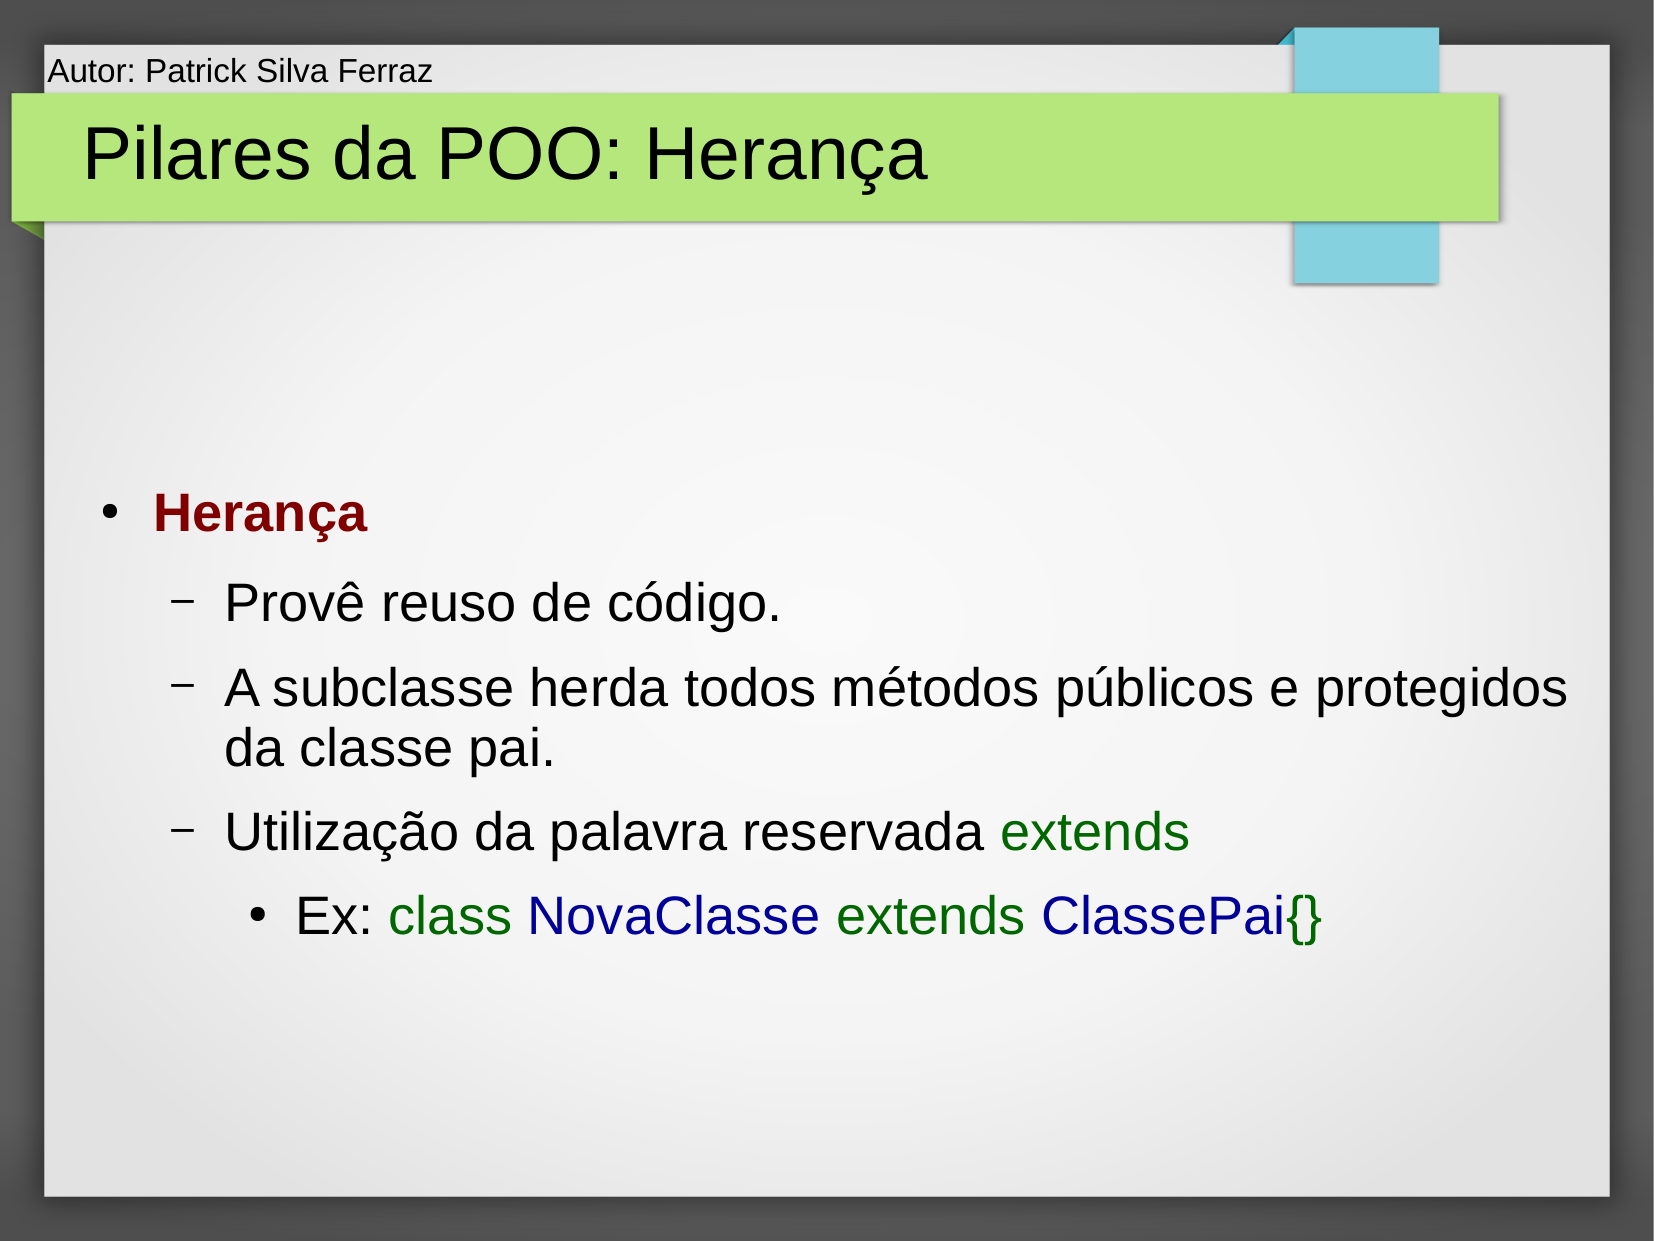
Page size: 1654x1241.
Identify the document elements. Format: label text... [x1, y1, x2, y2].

picture [0, 0, 1654, 1241]
title Pilares da POO: Herança [82, 94, 1264, 213]
list Herança Provê reuso de código. A subclasse herda todos métodos públicos e protegidos da classe pai. Utilização da palavra reservada extends Ex: class NovaClasse extends ClassePai{} [82, 295, 1571, 1134]
text_box Autor: Patrick Silva Ferraz [47, 47, 876, 95]
